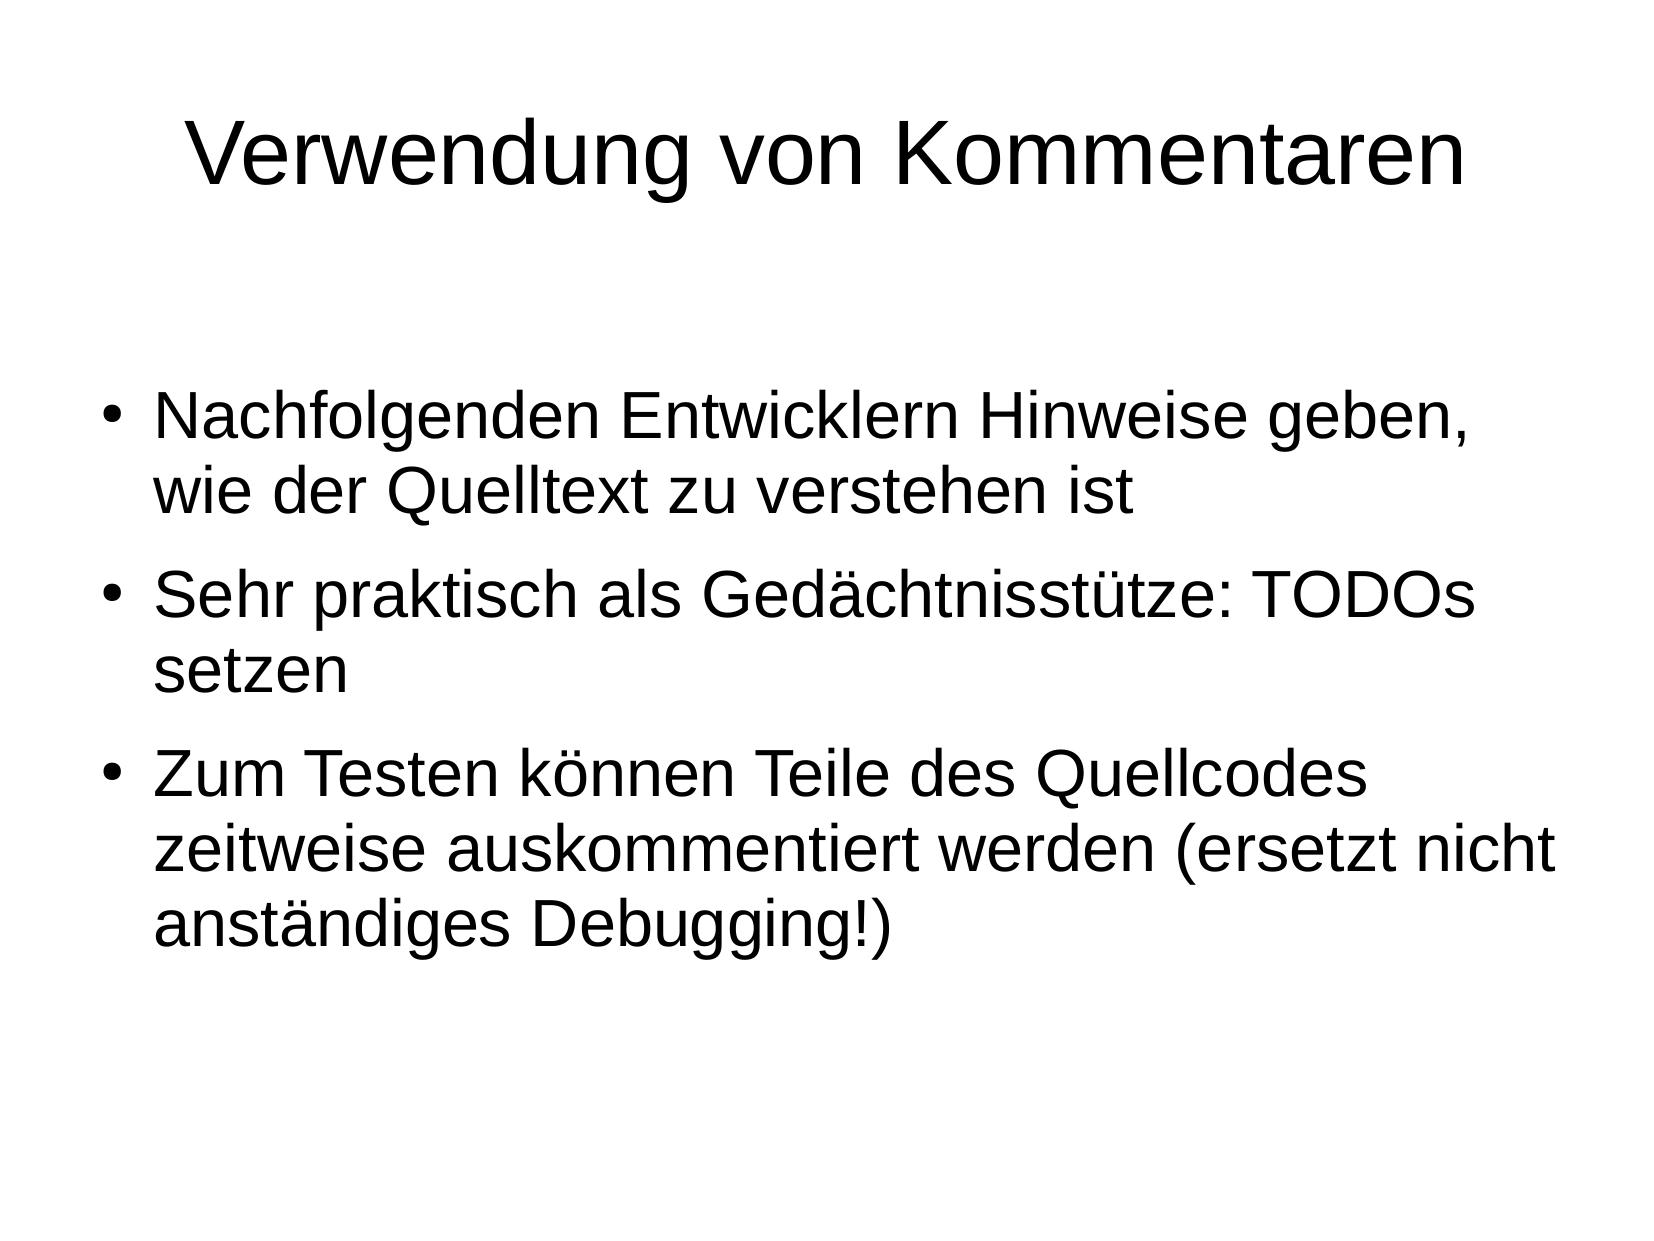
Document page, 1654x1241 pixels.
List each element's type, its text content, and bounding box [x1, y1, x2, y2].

title Verwendung von Kommentaren [82, 49, 1571, 257]
list Nachfolgenden Entwicklern Hinweise geben, wie der Quelltext zu verstehen ist Sehr praktisch als Gedächtnisstütze: TODOs setzen Zum Testen können Teile des Quellcodes zeitweise auskommentiert werden (ersetzt nicht anständiges Debugging!) [82, 377, 1571, 1087]
